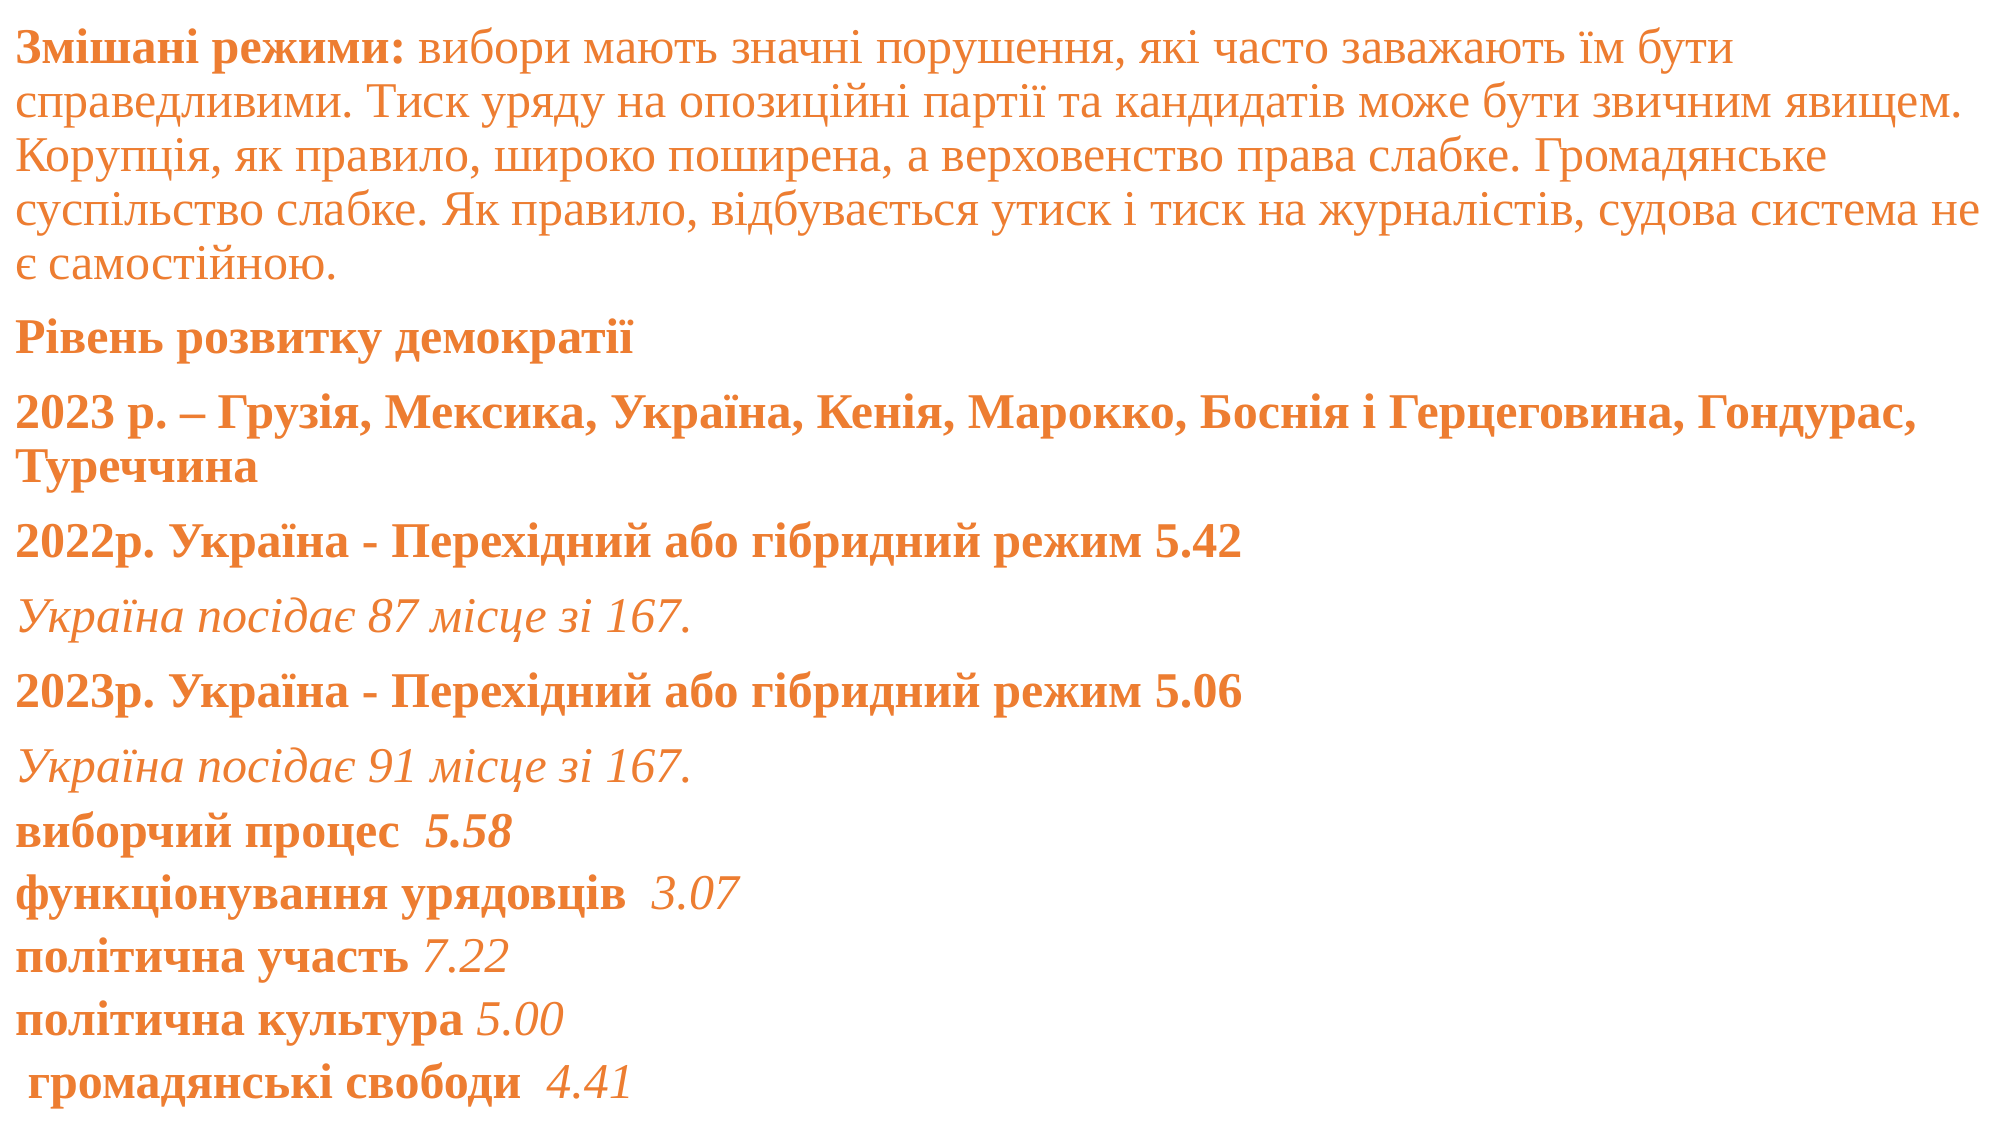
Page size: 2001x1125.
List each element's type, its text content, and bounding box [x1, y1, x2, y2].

list Змішані режими: вибори мають значні порушення, які часто заважають їм бути справедливими. Тиск уряду на опозиційні партії та кандидатів може бути звичним явищем. Корупція, як правило, широко поширена, а верховенство права слабке. Громадянське суспільство слабке. Як правило, відбувається утиск і тиск на журналістів, судова система не є самостійною. Рівень розвитку демократії 2023 р. – Грузія, Мексика, Україна, Кенія, Марокко, Боснія і Герцеговина, Гондурас, Туреччина 2022р. Україна - Перехідний або гібридний режим 5.42 Україна посідає 87 місце зі 167. 2023р. Україна - Перехідний або гібридний режим 5.06 Україна посідає 91 місце зі 167. виборчий процес 5.58 функціонування урядовців 3.07 політична участь 7.22 політична культура 5.00 громадянські свободи 4.41 [0, 12, 2000, 1125]
